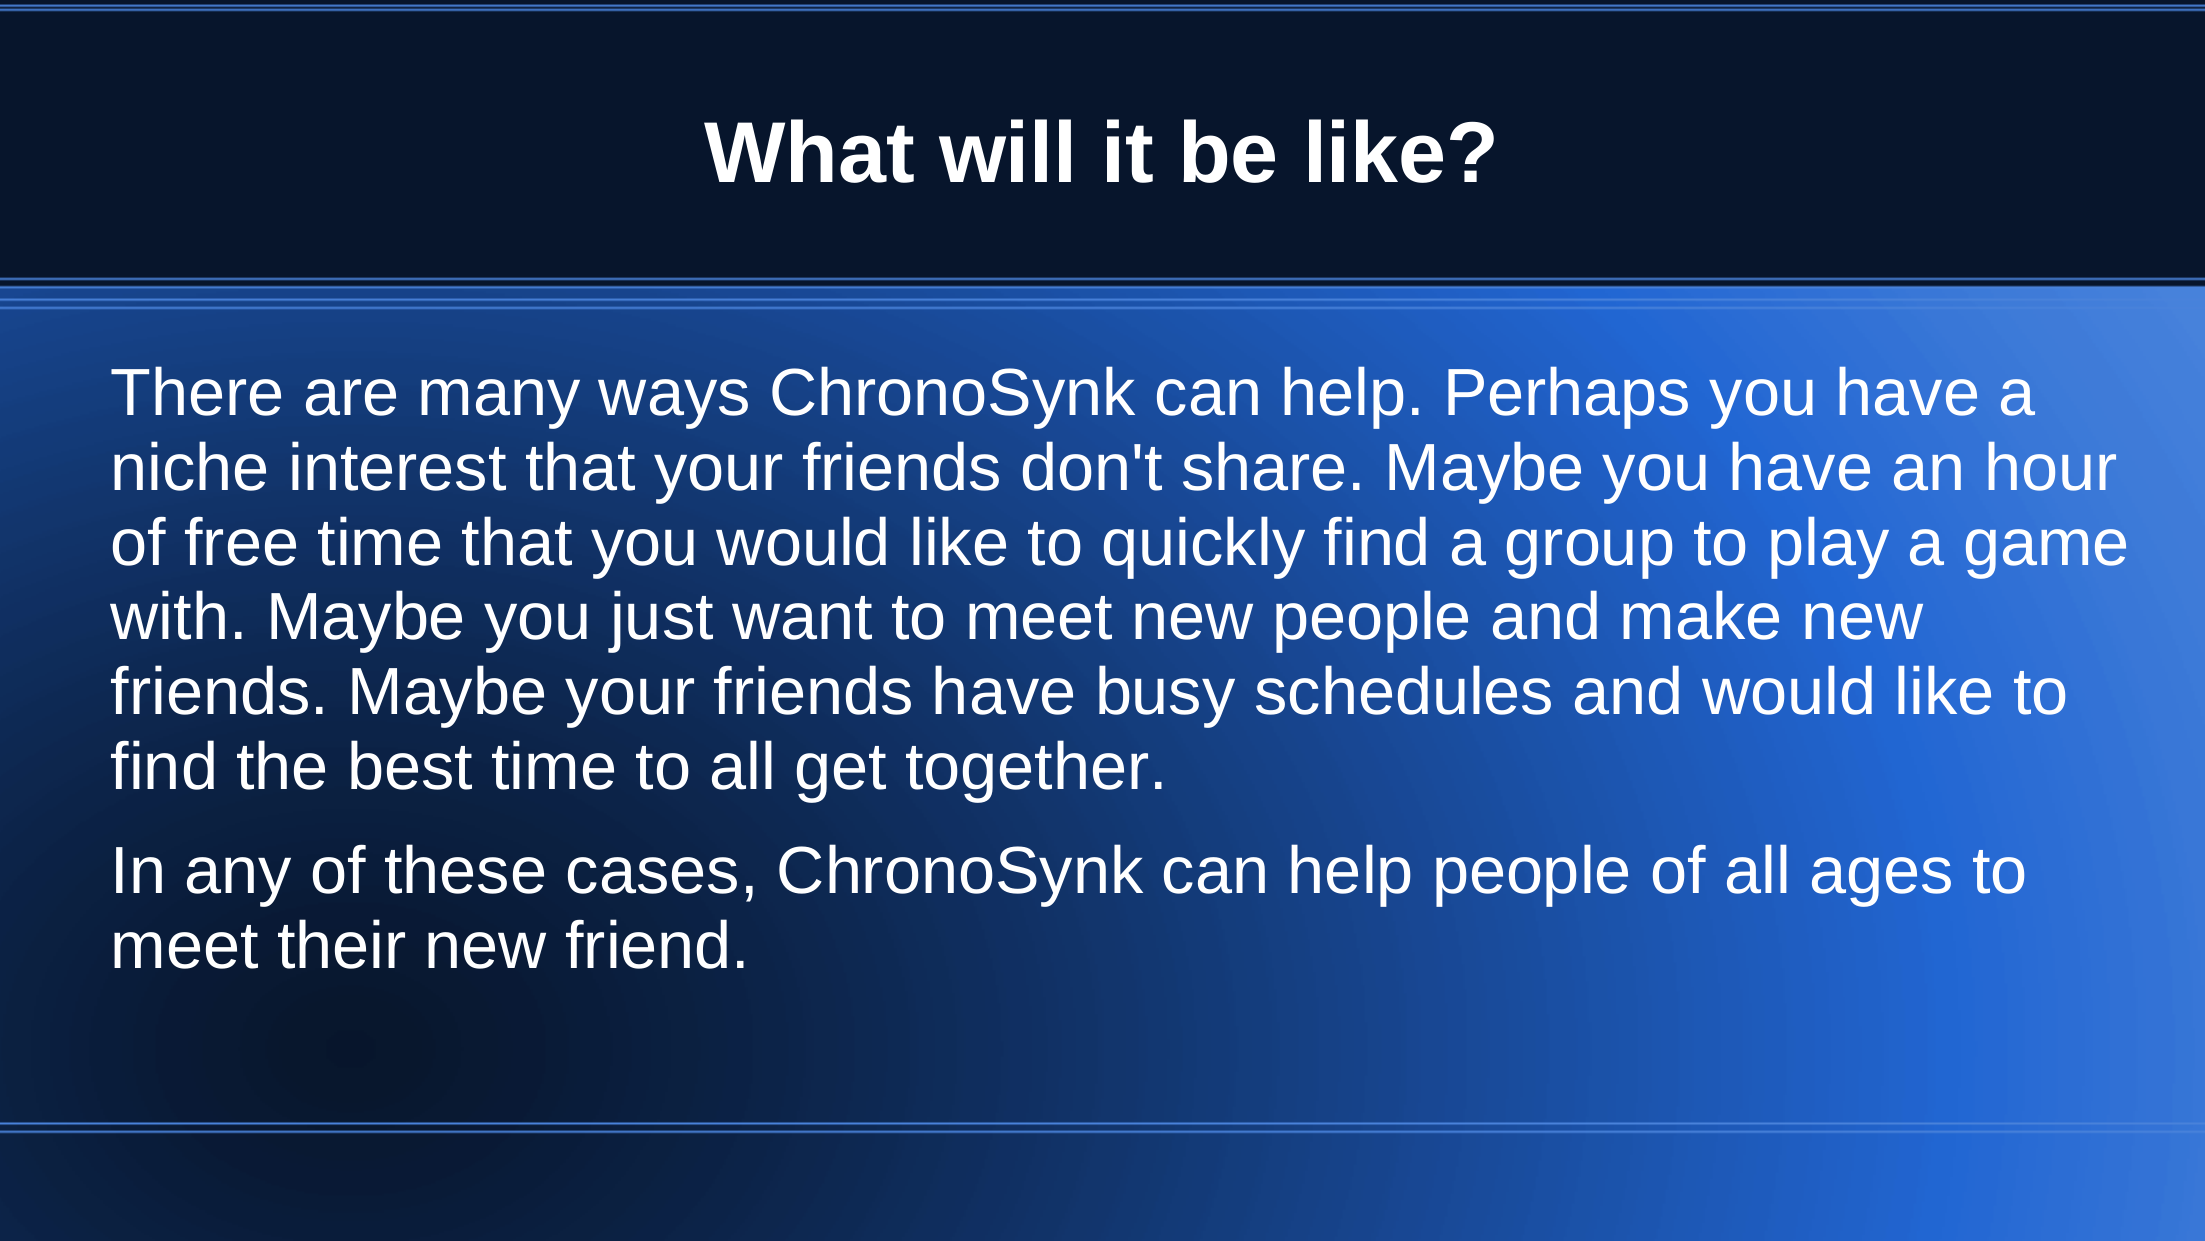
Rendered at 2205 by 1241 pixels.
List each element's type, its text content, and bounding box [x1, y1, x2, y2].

title What will it be like? [110, 49, 2095, 257]
list There are many ways ChronoSynk can help. Perhaps you have a niche interest that your friends don't share. Maybe you have an hour of free time that you would like to quickly find a group to play a game with. Maybe you just want to meet new people and make new friends. Maybe your friends have busy schedules and would like to find the best time to all get together. In any of these cases, ChronoSynk can help people of all ages to meet their new friend. [39, 355, 2141, 1241]
picture [0, 0, 2205, 1241]
